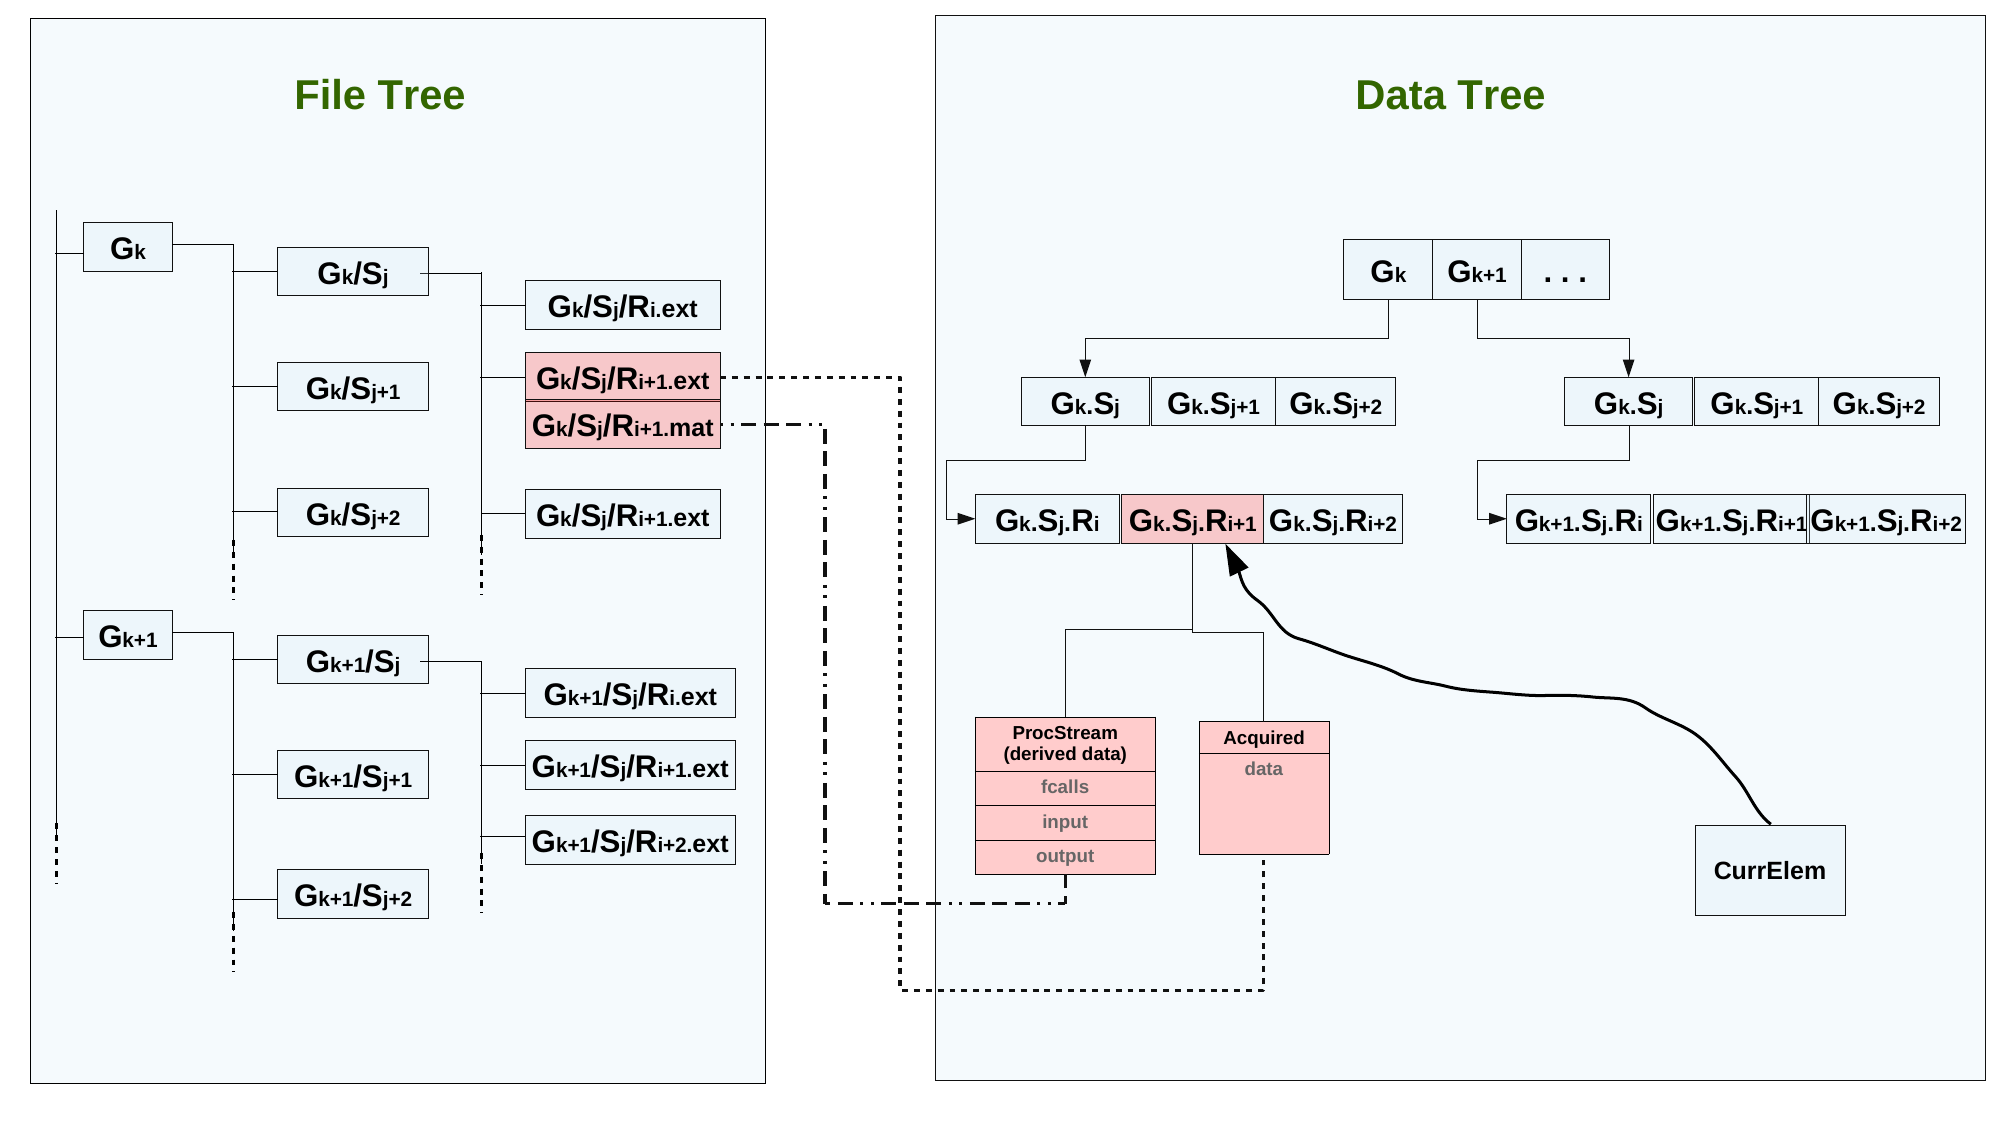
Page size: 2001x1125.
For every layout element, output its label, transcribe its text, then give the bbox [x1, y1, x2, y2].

text_box [935, 15, 1986, 1081]
text_box Gk [83, 222, 173, 272]
text_box Gk.Sj.Ri+1 [1121, 494, 1263, 544]
table_cell output [976, 841, 1155, 874]
text_box Gk+1/Sj [277, 635, 429, 684]
text_box Gk [1343, 239, 1432, 300]
table_header Acquired [1200, 722, 1329, 753]
table_cell input [976, 806, 1155, 840]
text_box Gk/Sj+1 [277, 362, 429, 411]
table_cell fcalls [976, 772, 1155, 805]
text_box Gk/Sj+2 [277, 488, 429, 537]
text_box Gk/Sj/Ri+1.ext [525, 352, 721, 399]
text_box Gk.Sj+1 [1694, 377, 1818, 426]
text_box Gk.Sj [1021, 377, 1150, 426]
text_box Gk+1 [83, 610, 173, 660]
text_box Gk/Sj/Ri+1.mat [525, 399, 721, 449]
text_box Gk+1/Sj/Ri.ext [525, 668, 736, 718]
text_box Gk+1/Sj+2 [277, 869, 429, 919]
text_box [30, 18, 766, 1084]
text_box Gk+1 [1432, 239, 1521, 300]
text_box Data Tree [1326, 60, 1575, 126]
text_box Gk.Sj+2 [1818, 377, 1940, 426]
text_box File Tree [145, 60, 615, 166]
text_box CurrElem [1695, 825, 1846, 916]
text_box Gk/Sj [277, 247, 429, 296]
text_box Gk/Sj/Ri.ext [525, 280, 721, 330]
text_box Gk+1/Sj/Ri+2.ext [525, 815, 736, 865]
text_box Gk.Sj [1564, 377, 1693, 426]
text_box . . . [1521, 239, 1610, 300]
text_box Gk+1.Sj.Ri+1 [1653, 494, 1806, 544]
table_cell data [1200, 754, 1329, 854]
text_box Gk+1/Sj/Ri+1.ext [525, 740, 736, 790]
text_box Gk.Sj.Ri [975, 494, 1120, 544]
text_box Gk+1.Sj.Ri [1506, 494, 1651, 544]
text_box Gk.Sj+2 [1275, 377, 1396, 426]
text_box Gk+1/Sj+1 [277, 750, 429, 799]
text_box Gk/Sj/Ri+1.ext [525, 489, 721, 539]
text_box Gk+1.Sj.Ri+2 [1806, 494, 1966, 544]
table_header ProcStream (derived data) [976, 718, 1155, 771]
text_box Gk.Sj+1 [1151, 377, 1275, 426]
text_box Gk.Sj.Ri+2 [1263, 494, 1403, 544]
